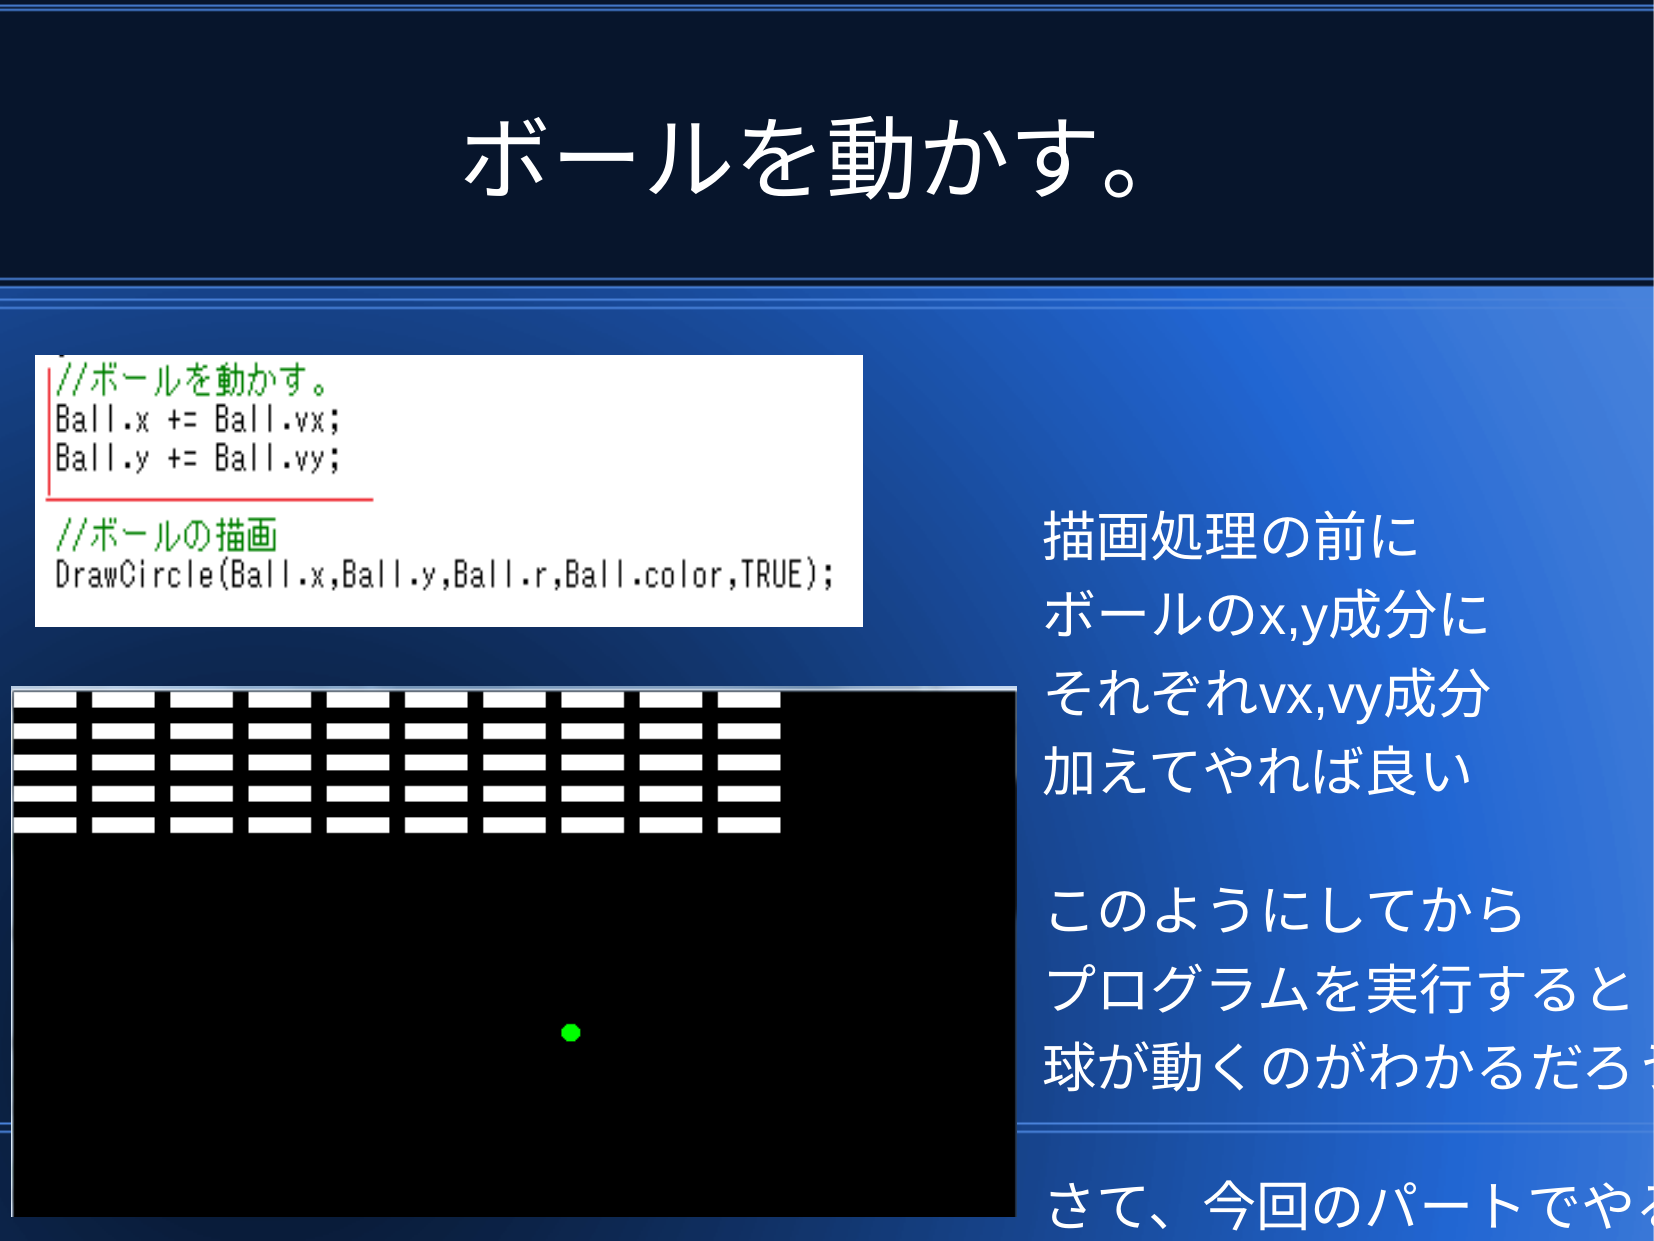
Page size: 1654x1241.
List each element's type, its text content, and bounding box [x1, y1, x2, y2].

picture [0, 0, 1654, 1241]
title ボールを動かす。 [82, 49, 1571, 257]
text_box 描画処理の前に ボールのx,y成分に それぞれvx,vy成分 加えてやれば良い このようにしてから プログラムを実行すると 球が動くのがわかるだろう。 さて、今回のパートでやる 最後のことは 壁で反射させることである。 [1027, 485, 1654, 1165]
